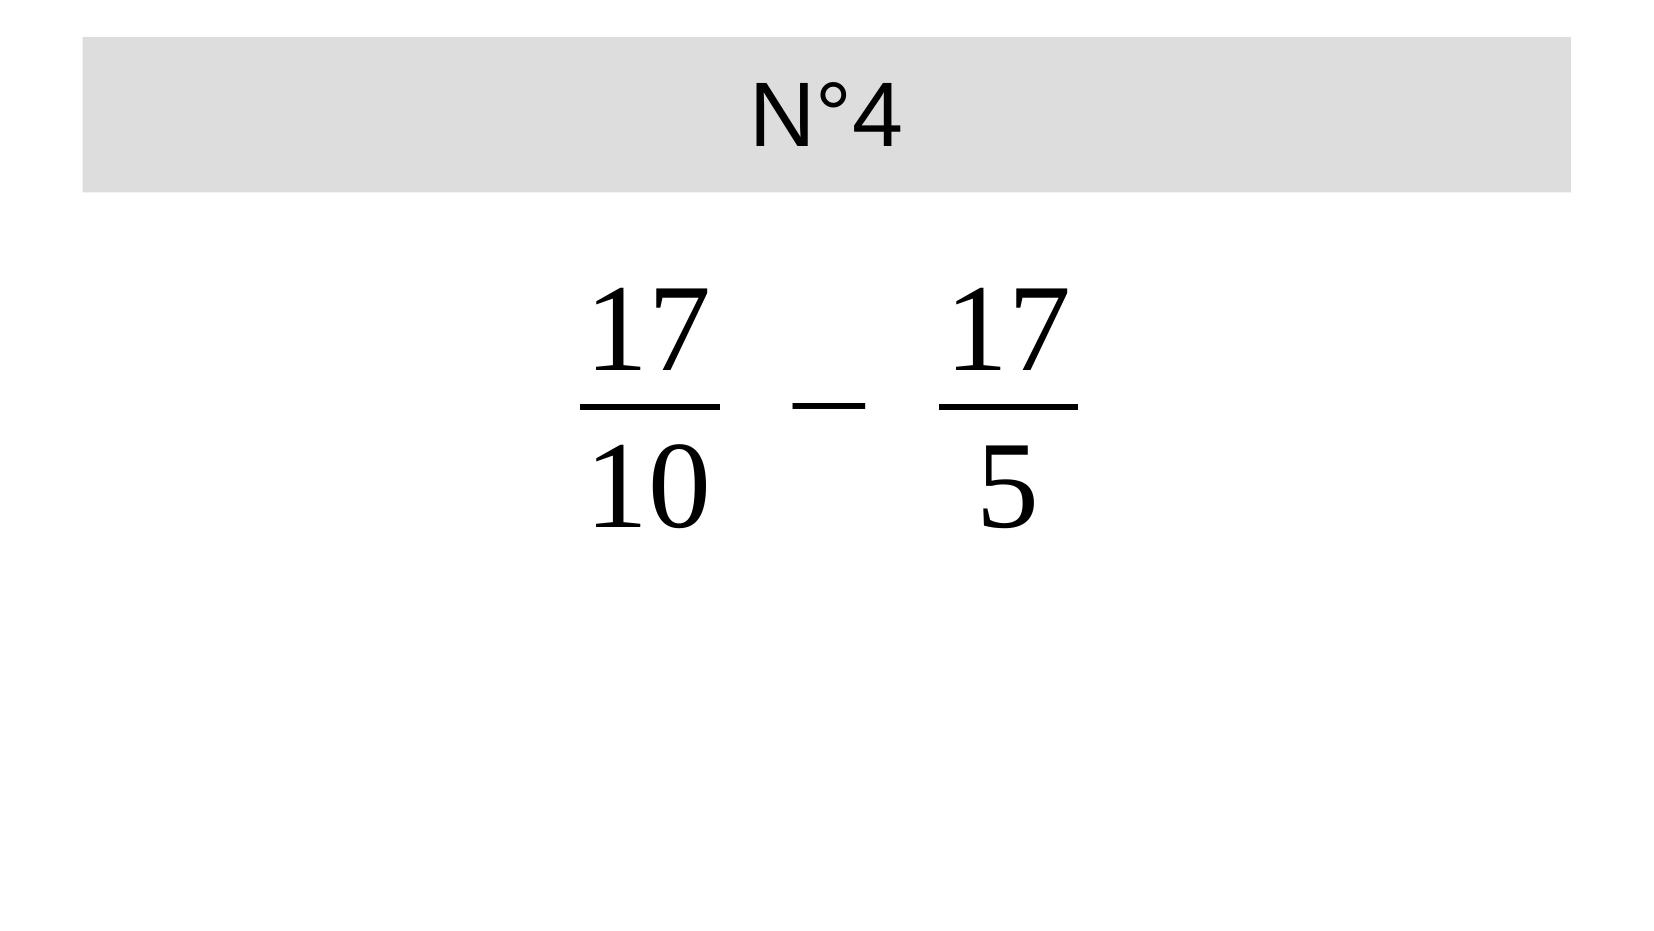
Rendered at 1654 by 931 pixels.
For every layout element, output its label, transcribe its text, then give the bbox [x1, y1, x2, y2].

title N°4 [82, 37, 1571, 193]
chart [566, 259, 1090, 555]
